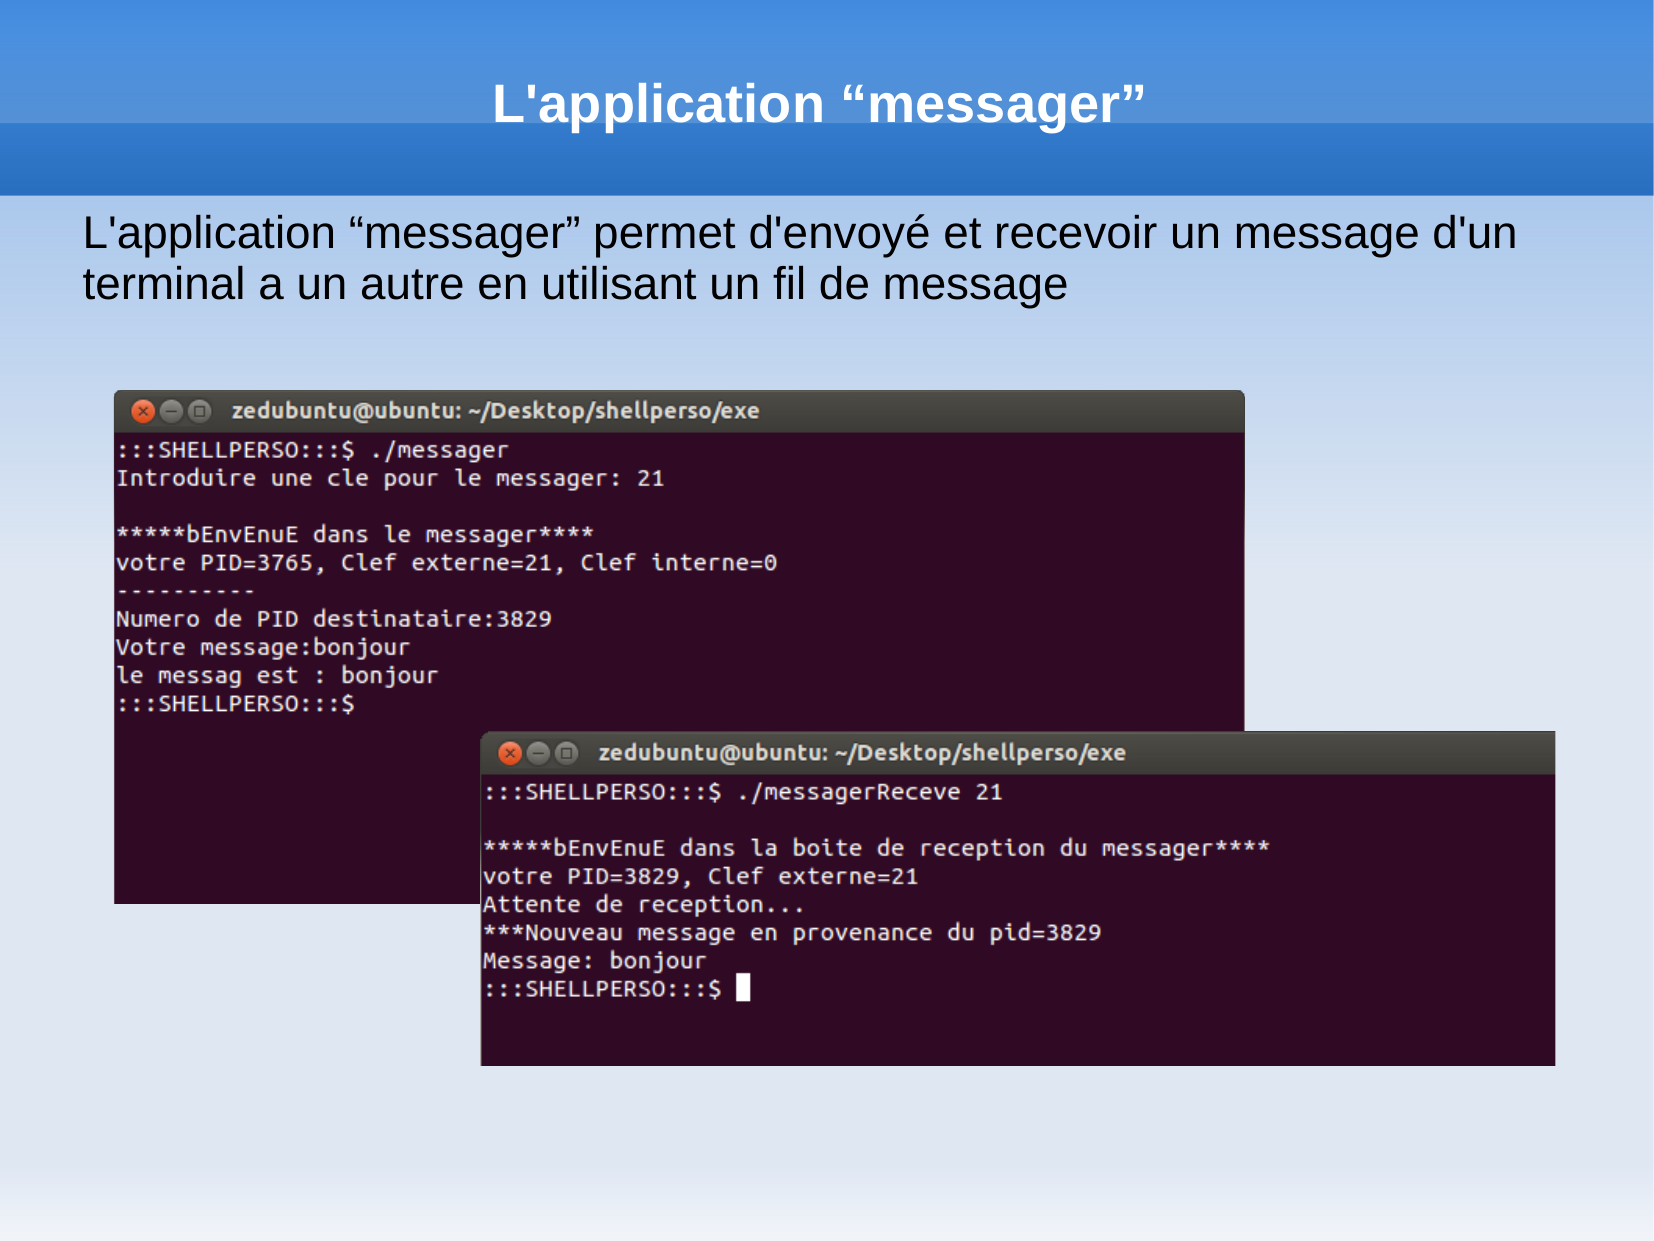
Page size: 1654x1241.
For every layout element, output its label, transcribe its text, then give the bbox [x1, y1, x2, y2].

picture [0, 0, 1654, 1241]
title L'application “messager” [76, 0, 1565, 208]
list L'application “messager” permet d'envoyé et recevoir un message d'un terminal a un autre en utilisant un fil de message [82, 207, 1571, 1109]
picture [113, 390, 1556, 1066]
